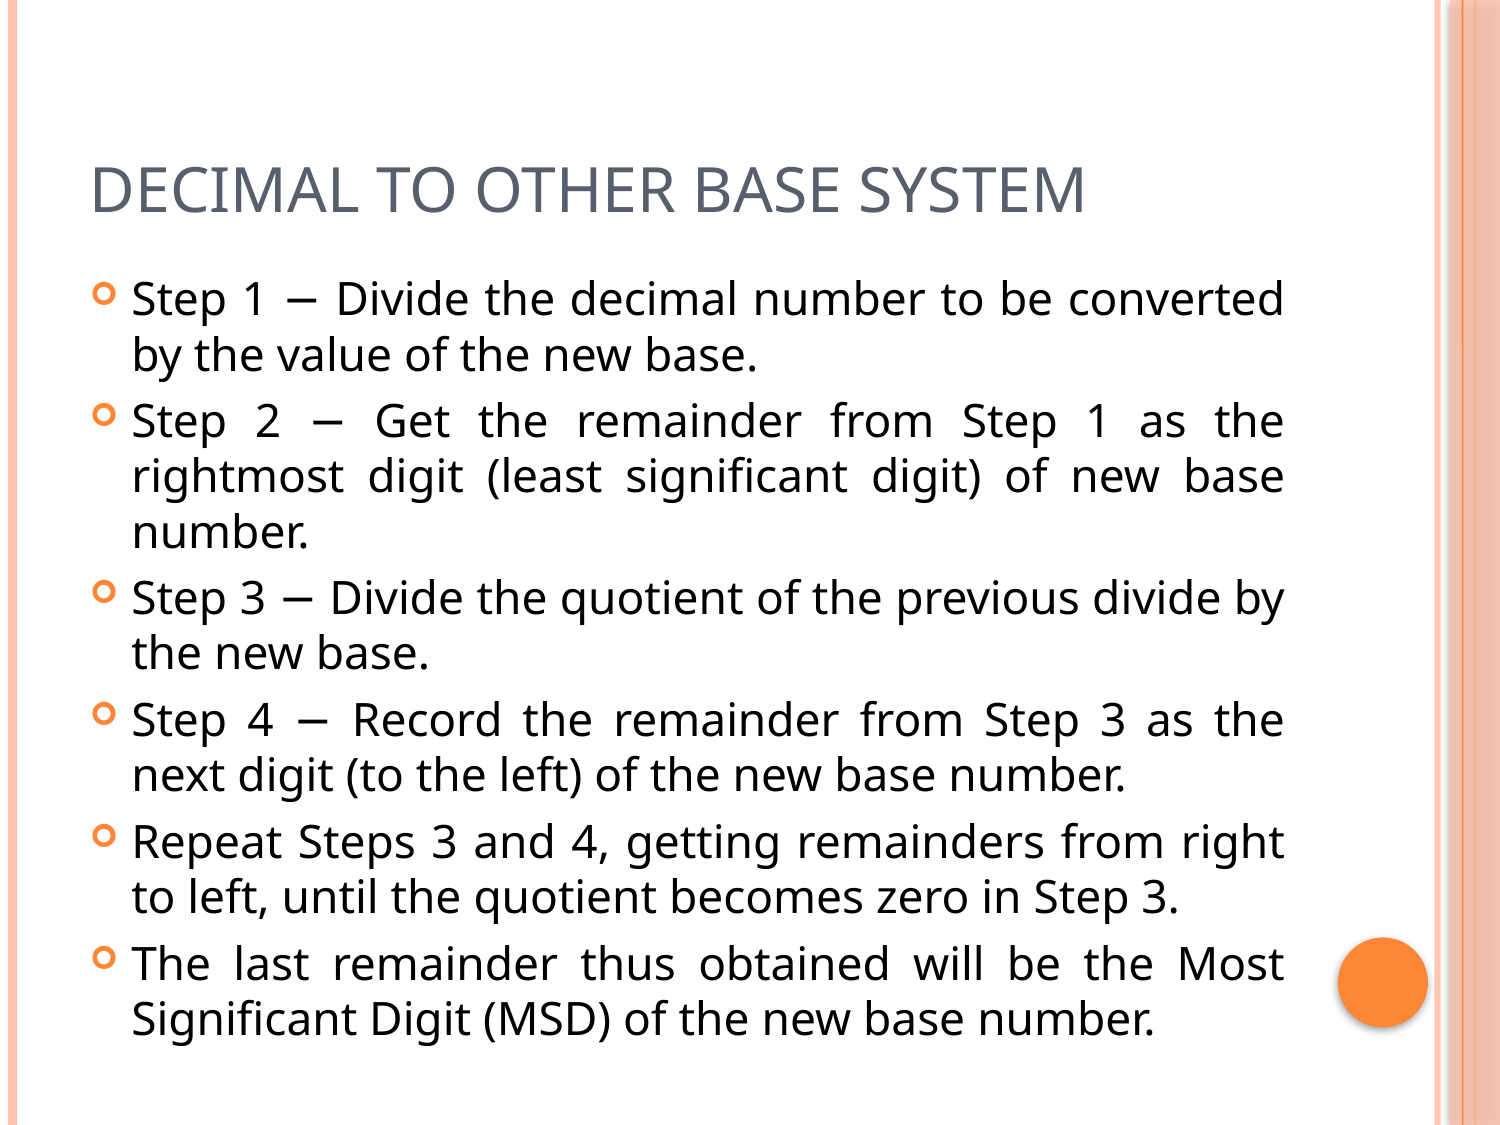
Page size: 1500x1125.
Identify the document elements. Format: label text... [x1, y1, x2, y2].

list Step 1 − Divide the decimal number to be converted by the value of the new base. Step 2 − Get the remainder from Step 1 as the rightmost digit (least significant digit) of new base number. Step 3 − Divide the quotient of the previous divide by the new base. Step 4 − Record the remainder from Step 3 as the next digit (to the left) of the new base number. Repeat Steps 3 and 4, getting remainders from right to left, until the quotient becomes zero in Step 3. The last remainder thus obtained will be the Most Significant Digit (MSD) of the new base number. [75, 262, 1300, 1062]
title Decimal to Other Base System [75, 45, 1300, 233]
